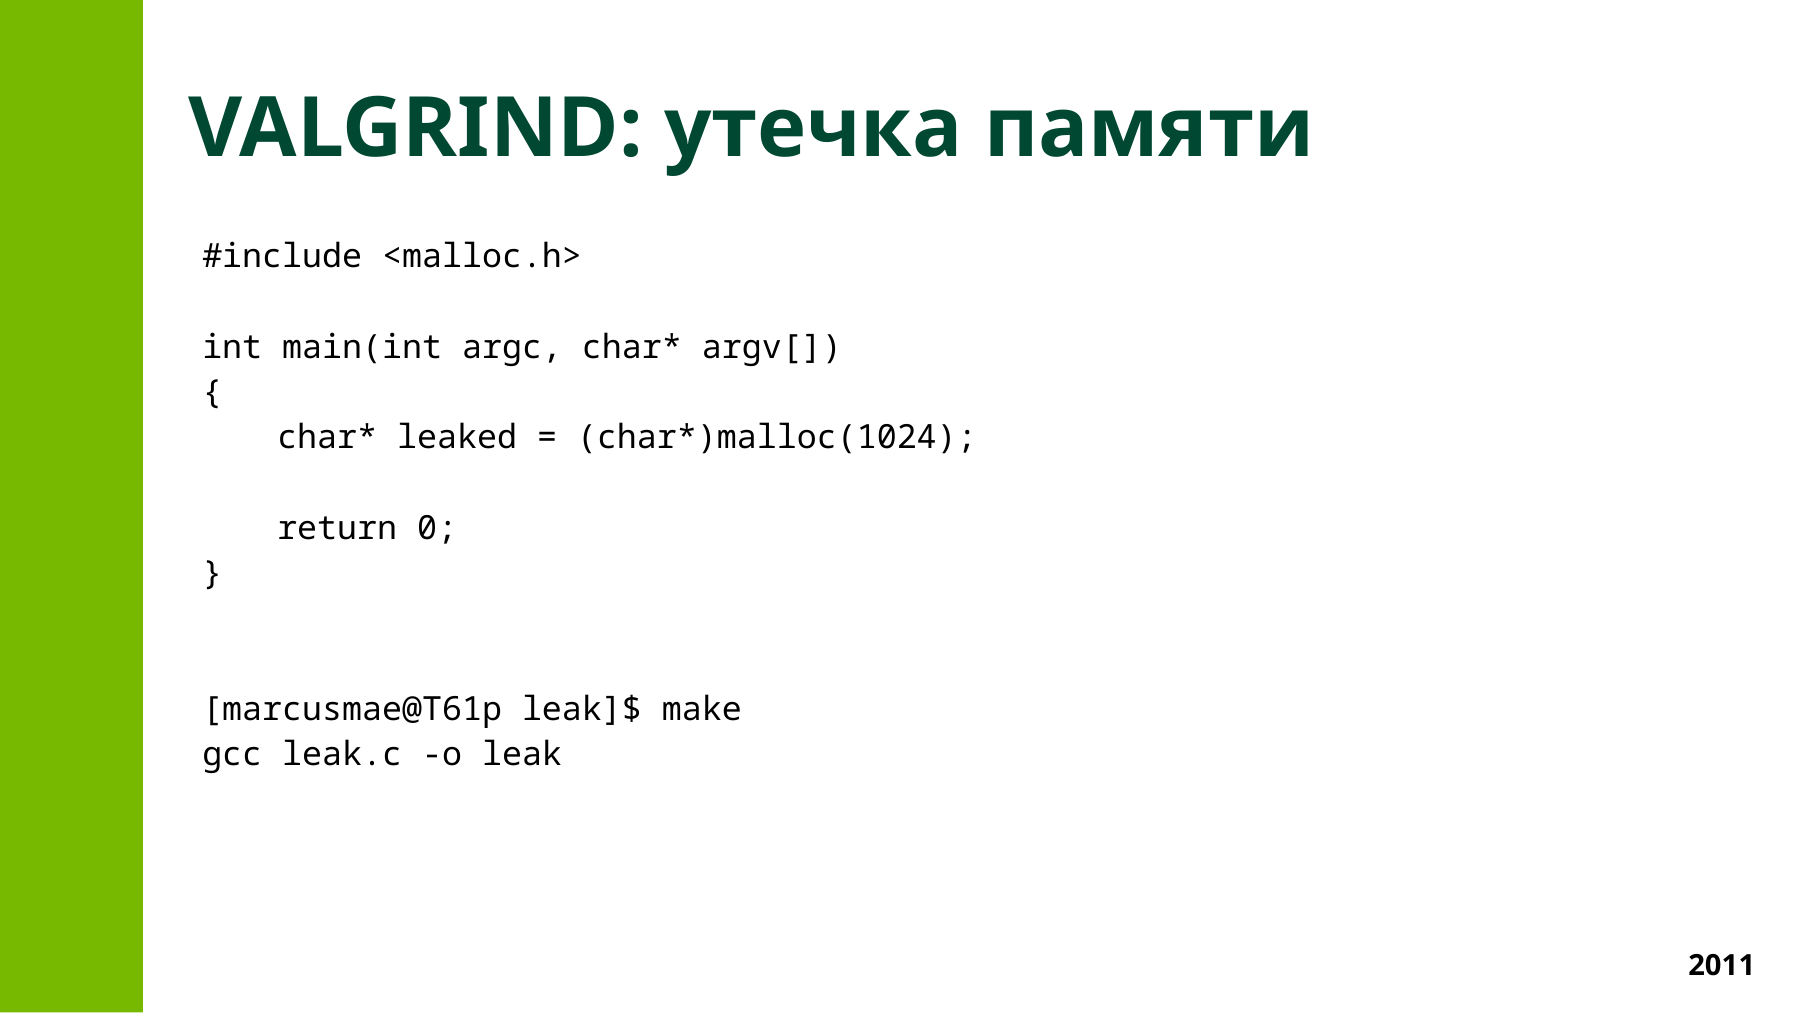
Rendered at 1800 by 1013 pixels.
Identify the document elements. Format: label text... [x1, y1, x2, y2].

text_box #include <malloc.h> int main(int argc, char* argv[]) { char* leaked = (char*)malloc(1024); return 0; } [marcusmae@T61p leak]$ make gcc leak.c -o leak [187, 225, 1726, 826]
title VALGRIND: утечка памяти [188, 40, 1733, 211]
